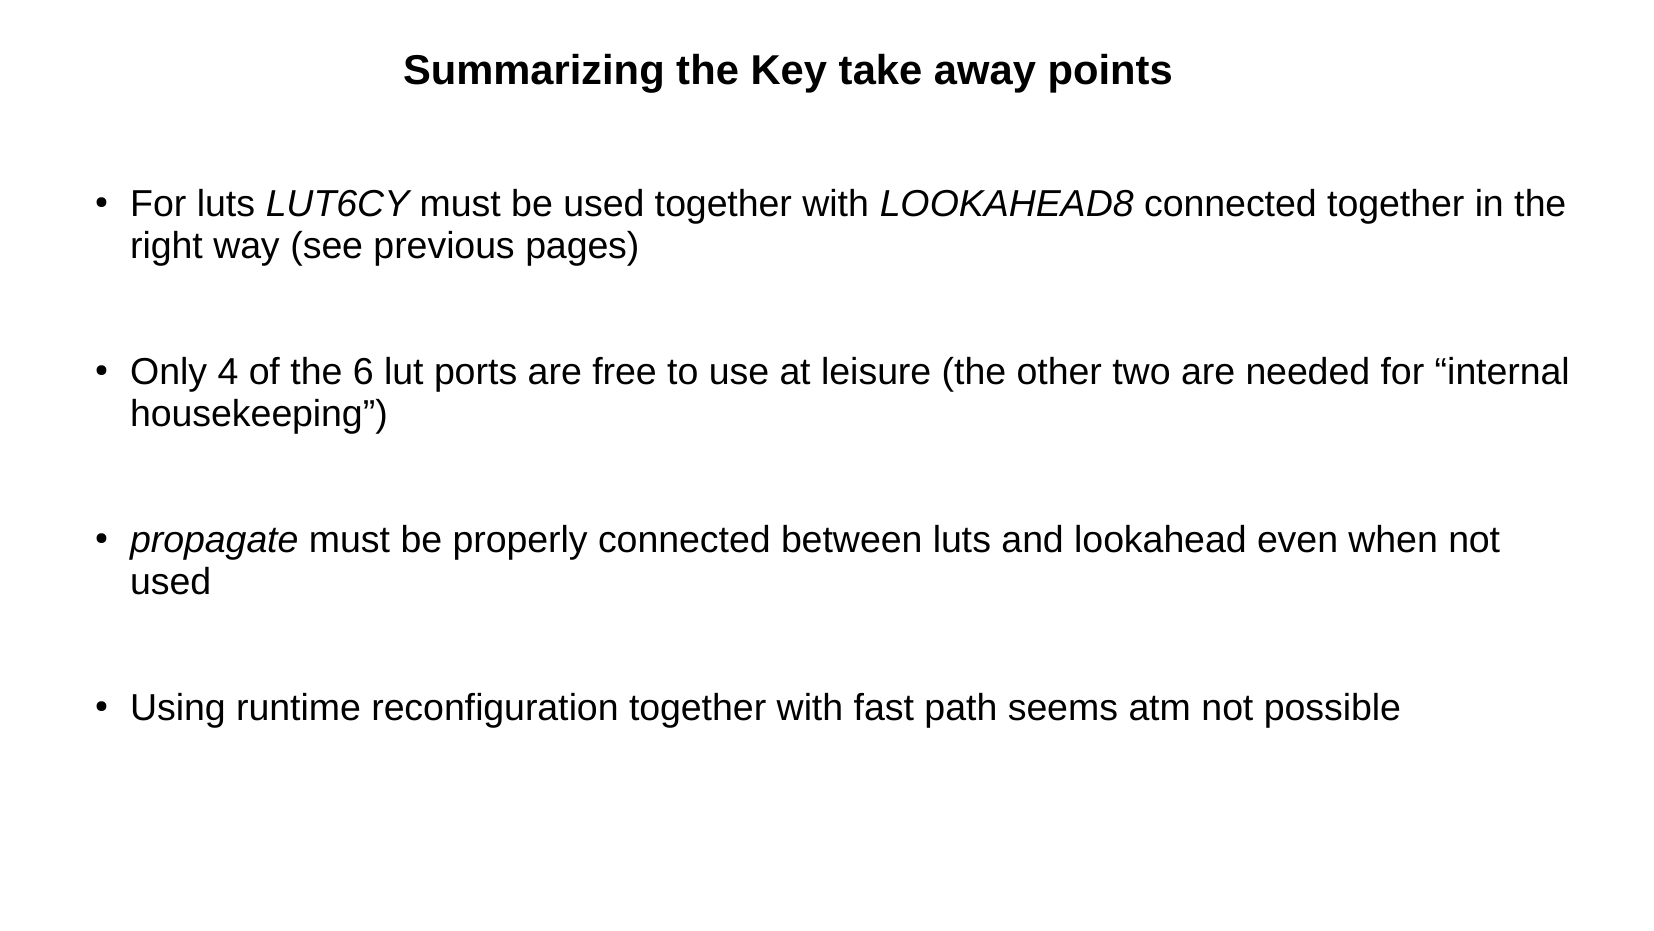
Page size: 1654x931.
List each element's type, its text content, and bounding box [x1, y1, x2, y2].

text_box For luts LUT6CY must be used together with LOOKAHEAD8 connected together in the right way (see previous pages) Only 4 of the 6 lut ports are free to use at leisure (the other two are needed for “internal housekeeping”) propagate must be properly connected between luts and lookahead even when not used Using runtime reconfiguration together with fast path seems atm not possible [80, 175, 1596, 737]
text_box Summarizing the Key take away points [388, 39, 1254, 121]
